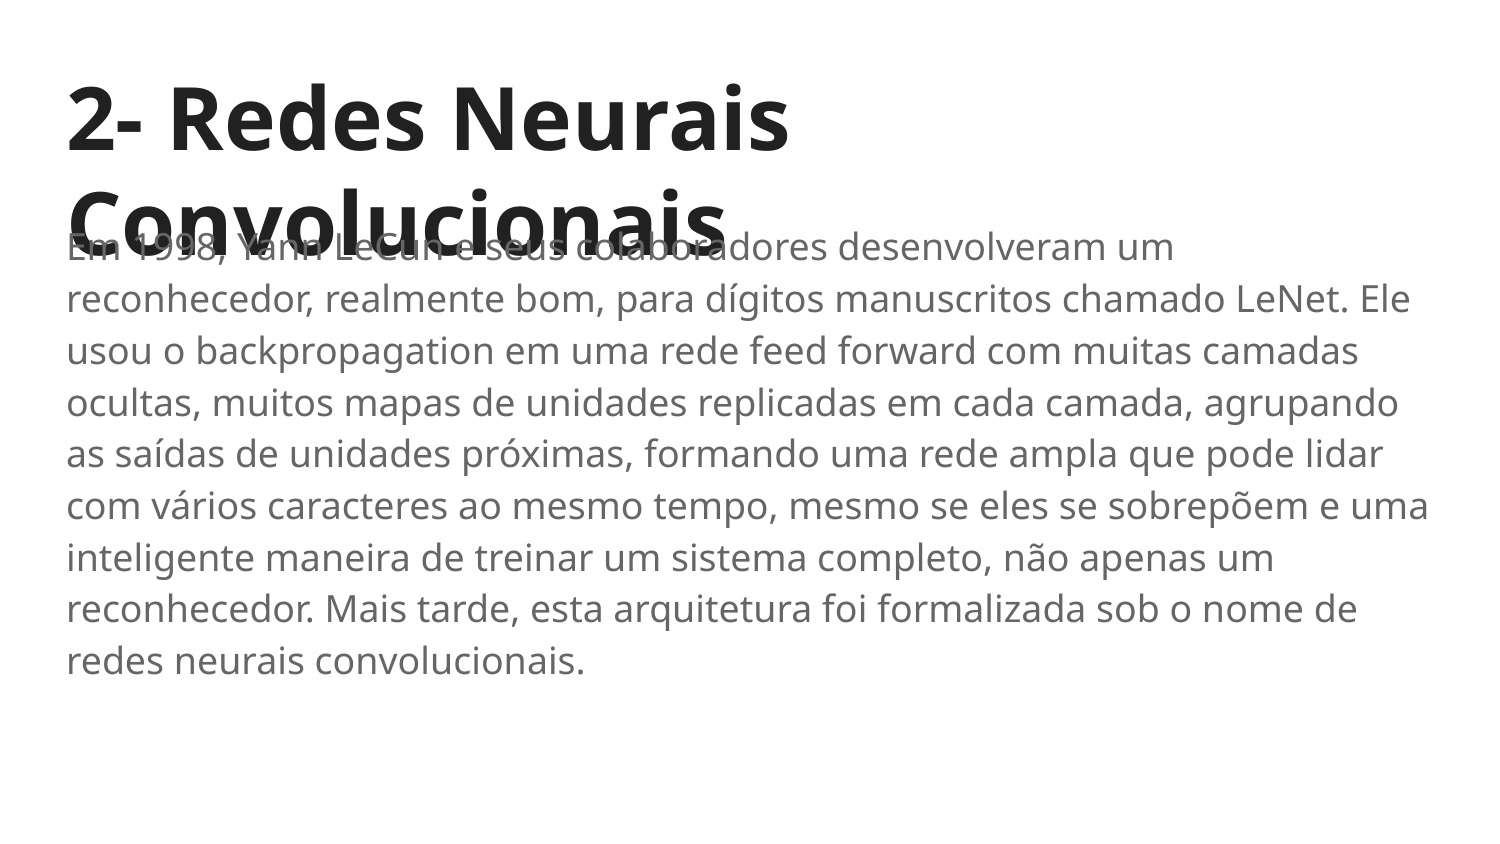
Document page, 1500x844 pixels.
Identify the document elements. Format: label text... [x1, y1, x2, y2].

list Em 1998, Yann LeCun e seus colaboradores desenvolveram um reconhecedor, realmente bom, para dígitos manuscritos chamado LeNet. Ele usou o backpropagation em uma rede feed forward com muitas camadas ocultas, muitos mapas de unidades replicadas em cada camada, agrupando as saídas de unidades próximas, formando uma rede ampla que pode lidar com vários caracteres ao mesmo tempo, mesmo se eles se sobrepõem e uma inteligente maneira de treinar um sistema completo, não apenas um reconhecedor. Mais tarde, esta arquitetura foi formalizada sob o nome de redes neurais convolucionais. [51, 201, 1449, 750]
title 2- Redes Neurais Convolucionais [51, 48, 1449, 180]
